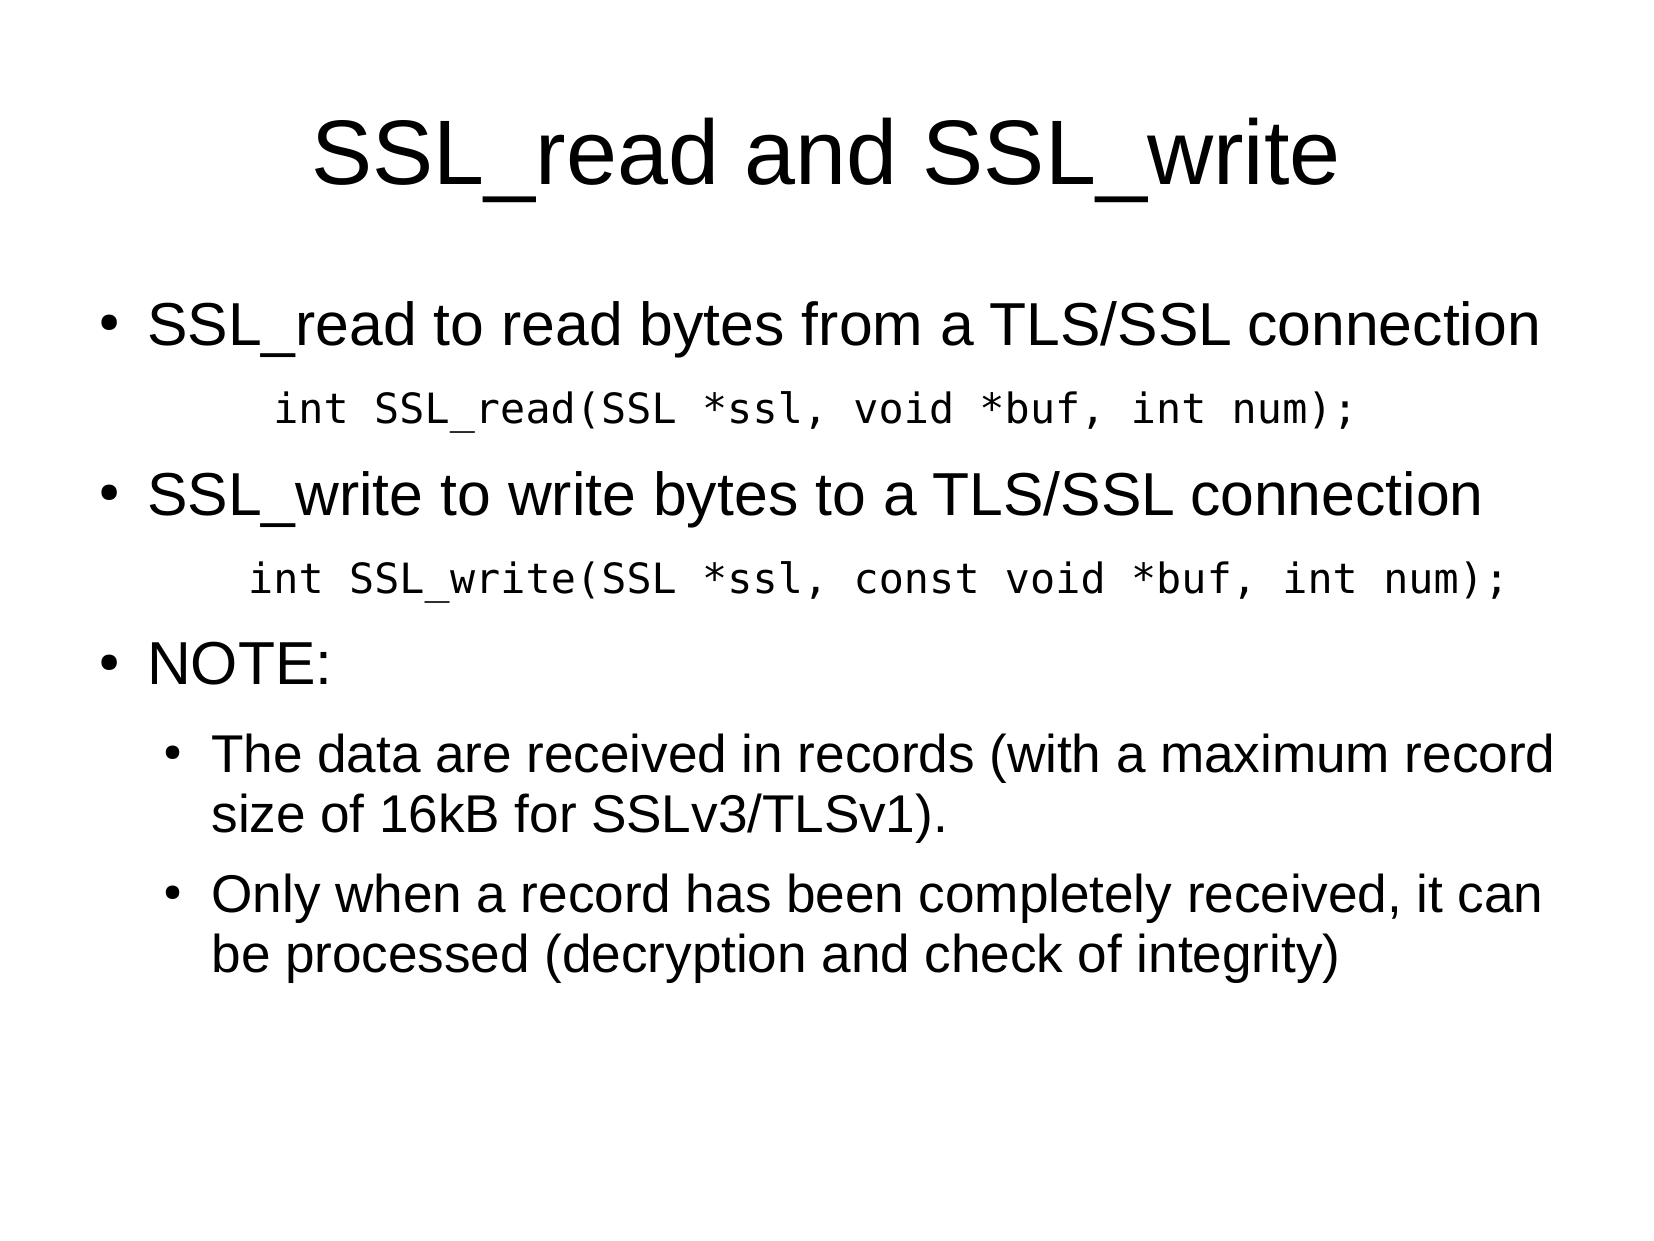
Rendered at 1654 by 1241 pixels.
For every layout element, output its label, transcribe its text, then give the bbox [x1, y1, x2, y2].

title SSL_read and SSL_write [82, 56, 1571, 250]
list SSL_read to read bytes from a TLS/SSL connection int SSL_read(SSL *ssl, void *buf, int num); SSL_write to write bytes to a TLS/SSL connection int SSL_write(SSL *ssl, const void *buf, int num); NOTE: The data are received in records (with a maximum record size of 16kB for SSLv3/TLSv1). Only when a record has been completely received, it can be processed (decryption and check of integrity) [82, 290, 1571, 1109]
